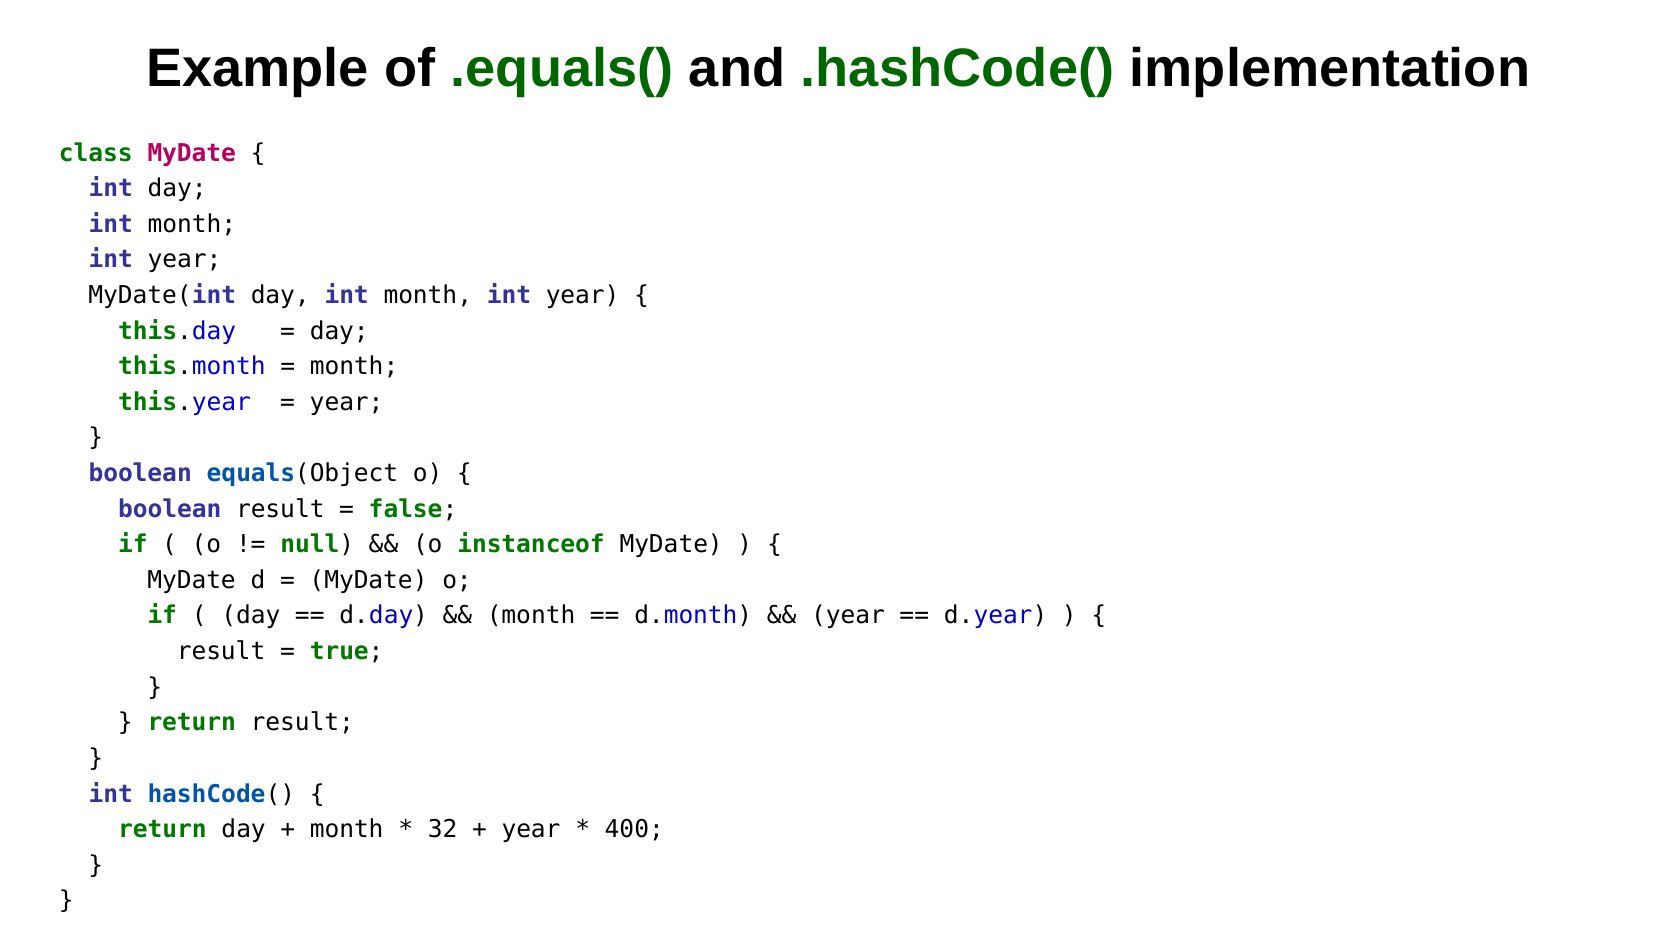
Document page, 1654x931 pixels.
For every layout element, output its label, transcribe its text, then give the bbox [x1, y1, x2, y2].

title Example of .equals() and .hashCode() implementation [94, 19, 1583, 116]
list class MyDate { int day; int month; int year; MyDate(int day, int month, int year) { this.day = day; this.month = month; this.year = year; } boolean equals(Object o) { boolean result = false; if ( (o != null) && (o instanceof MyDate) ) { MyDate d = (MyDate) o; if ( (day == d.day) && (month == d.month) && (year == d.year) ) { result = true; } } return result; } int hashCode() { return day + month * 32 + year * 400; } } [59, 131, 1619, 931]
